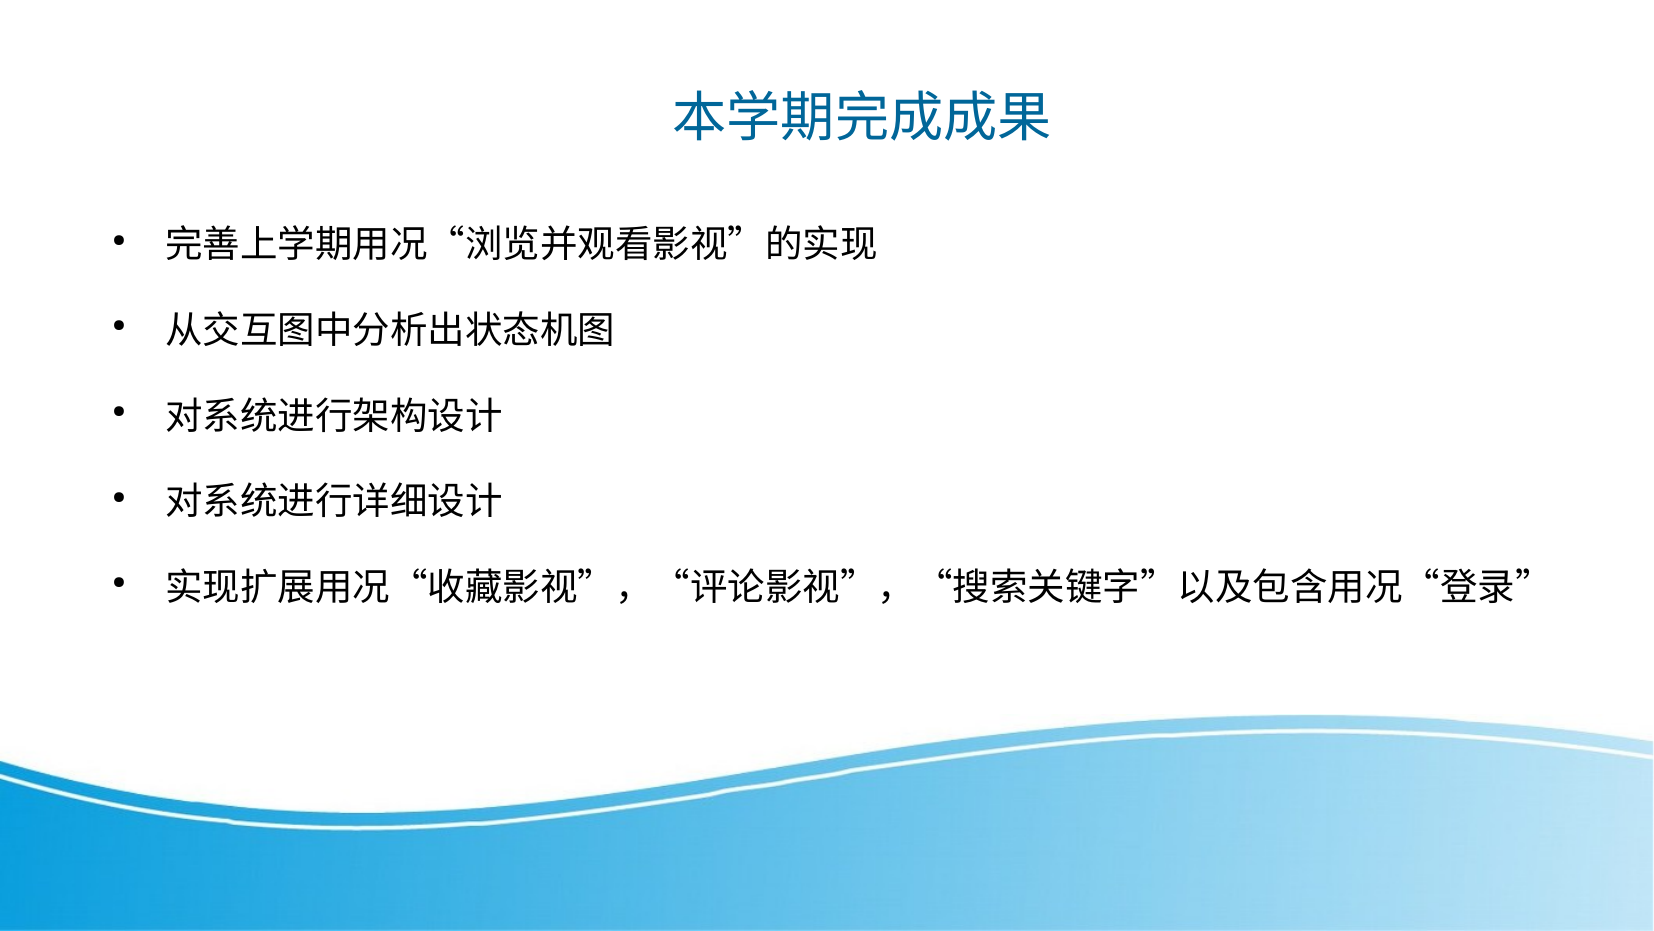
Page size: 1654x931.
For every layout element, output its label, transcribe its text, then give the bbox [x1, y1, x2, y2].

list 完善上学期用况“浏览并观看影视”的实现 从交互图中分析出状态机图 对系统进行架构设计 对系统进行详细设计 实现扩展用况“收藏影视”，“评论影视”，“搜索关键字”以及包含用况“登录” [94, 214, 1607, 922]
title 本学期完成成果 [118, 35, 1607, 191]
picture [0, 714, 1654, 931]
